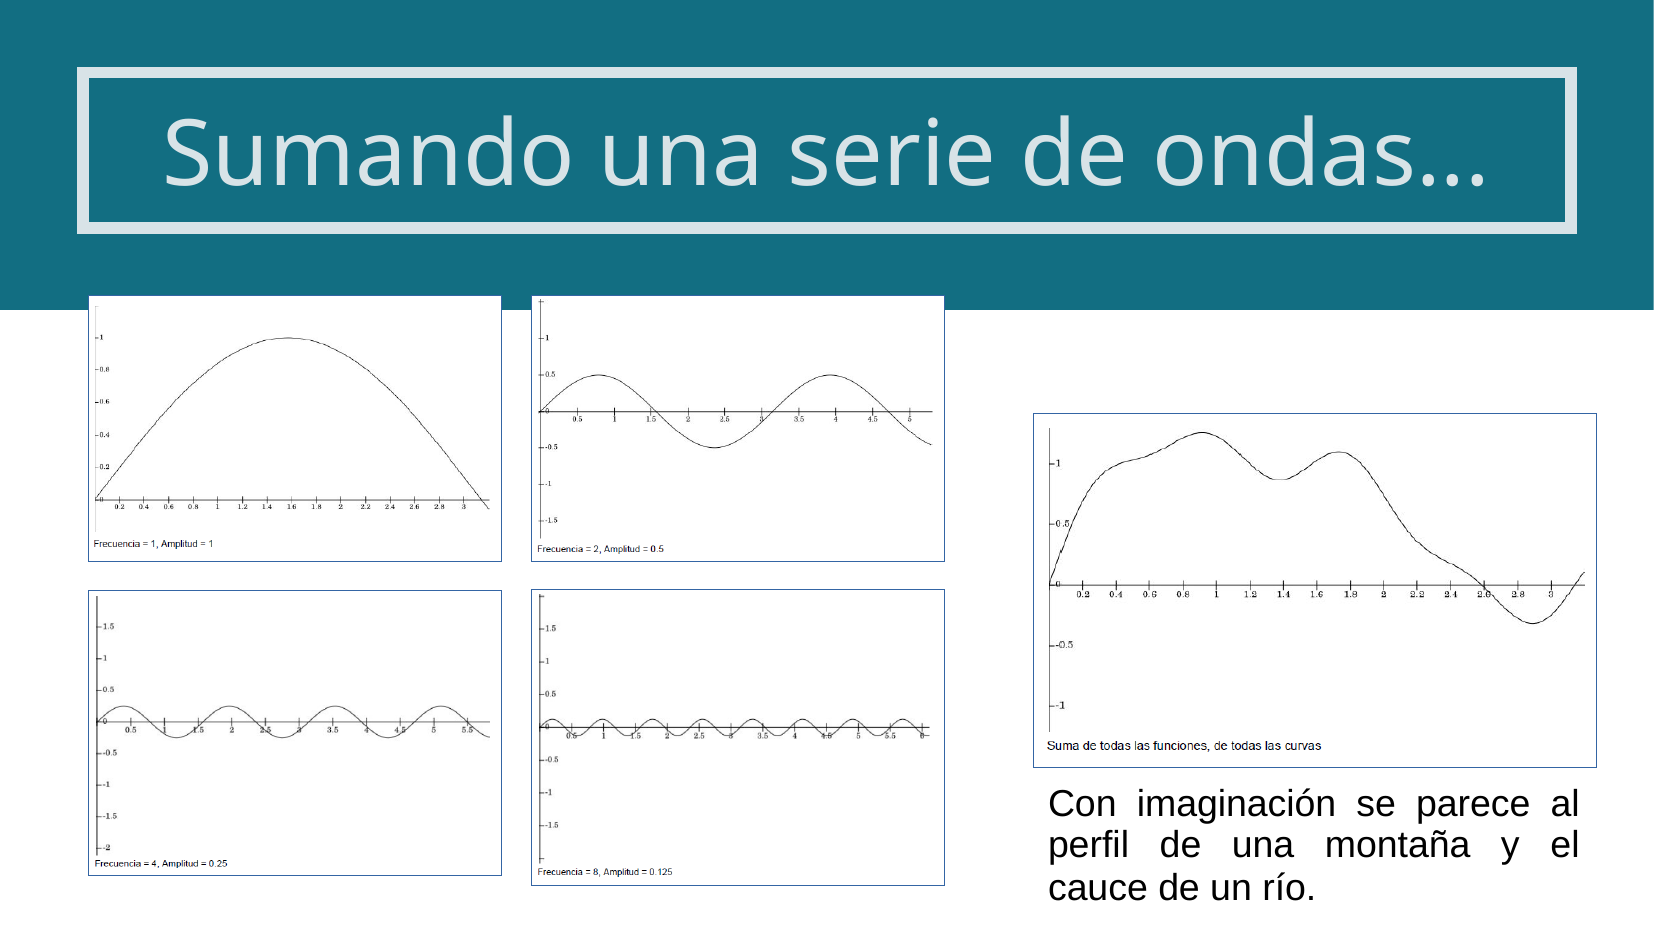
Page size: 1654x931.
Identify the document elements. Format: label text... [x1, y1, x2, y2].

text_box Con imaginación se parece al perfil de una montaña y el cauce de un río. [1033, 774, 1595, 916]
title Sumando una serie de ondas... [82, 72, 1571, 228]
picture [0, 0, 1654, 931]
